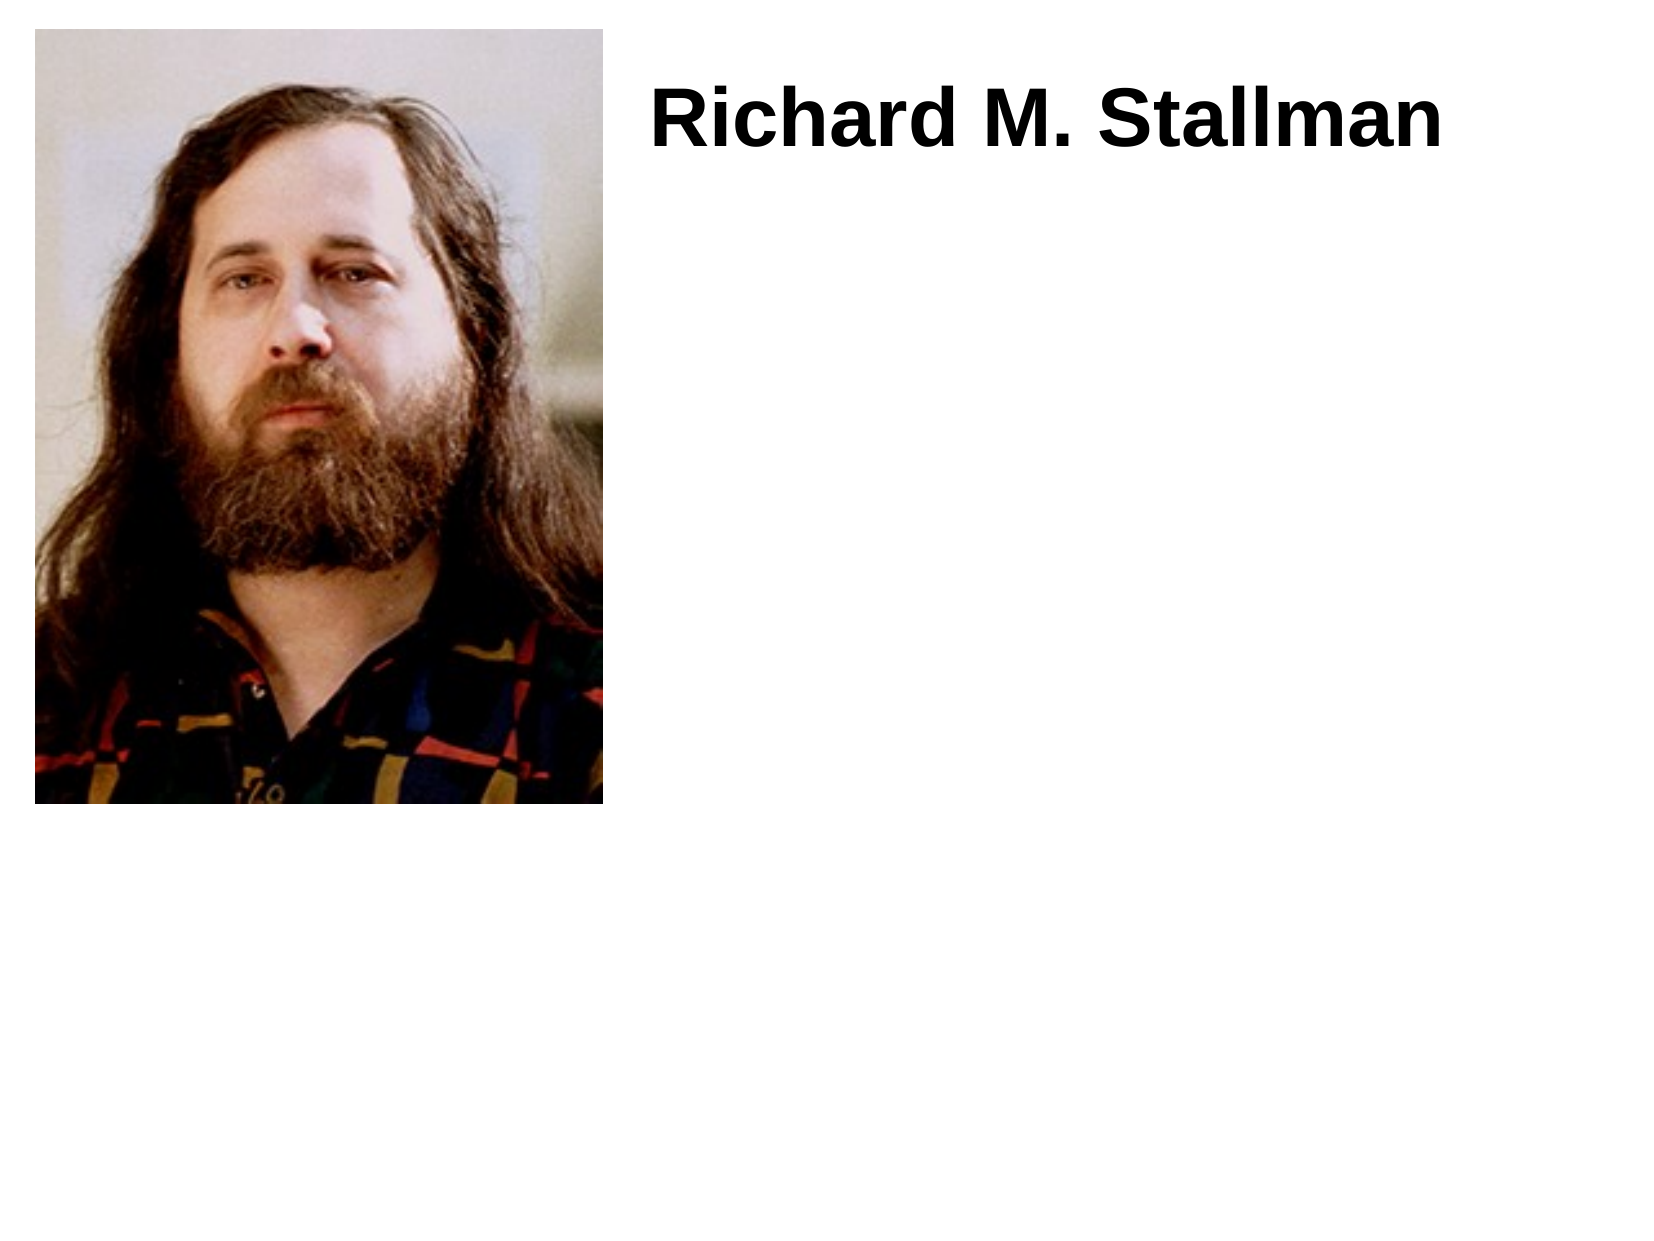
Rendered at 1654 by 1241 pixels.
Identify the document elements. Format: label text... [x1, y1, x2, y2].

title Richard M. Stallman [649, 59, 1571, 178]
picture [35, 29, 603, 804]
